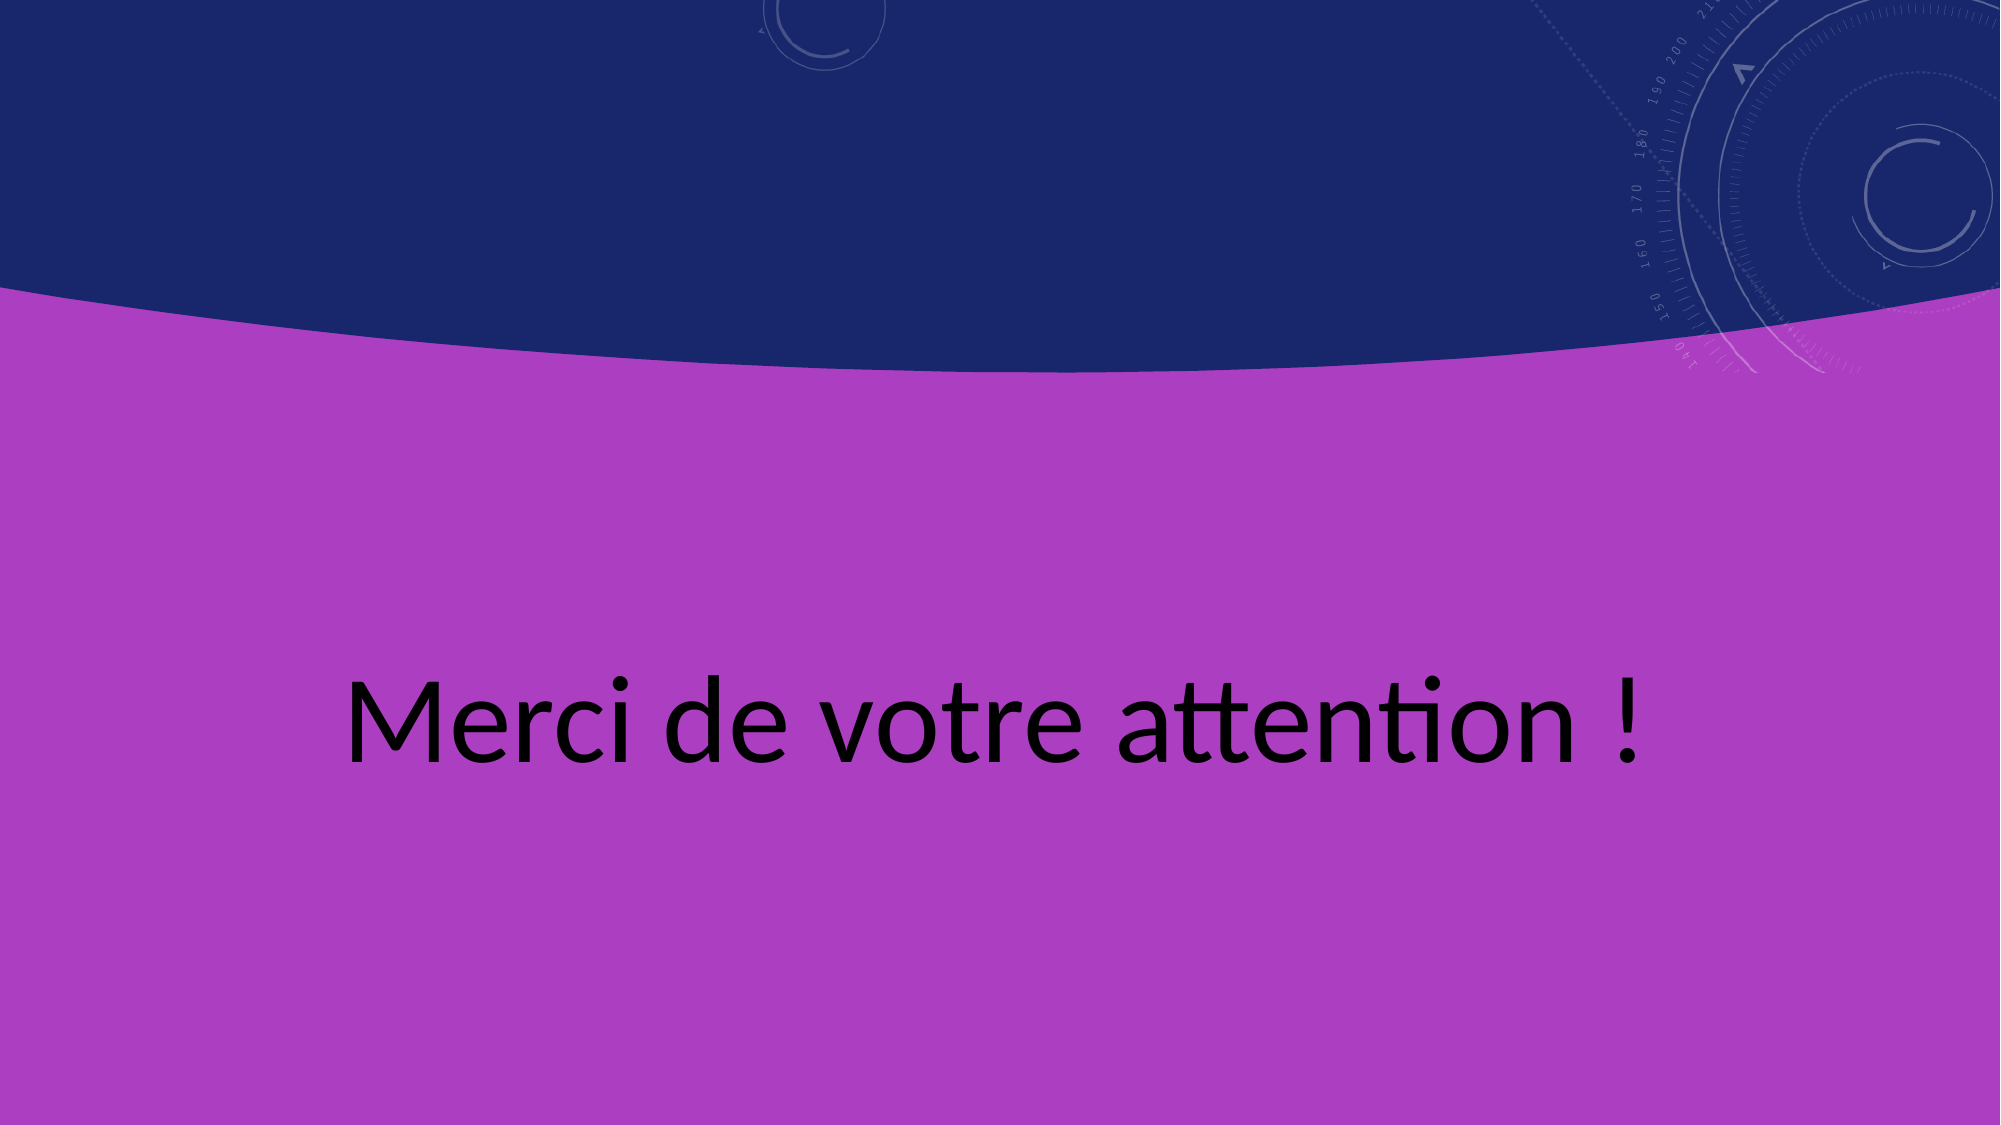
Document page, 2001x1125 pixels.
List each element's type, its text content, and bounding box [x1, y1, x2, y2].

list Merci de votre attention ! [327, 449, 1673, 975]
text_box [0, 0, 2000, 1125]
picture [667, 0, 2000, 373]
